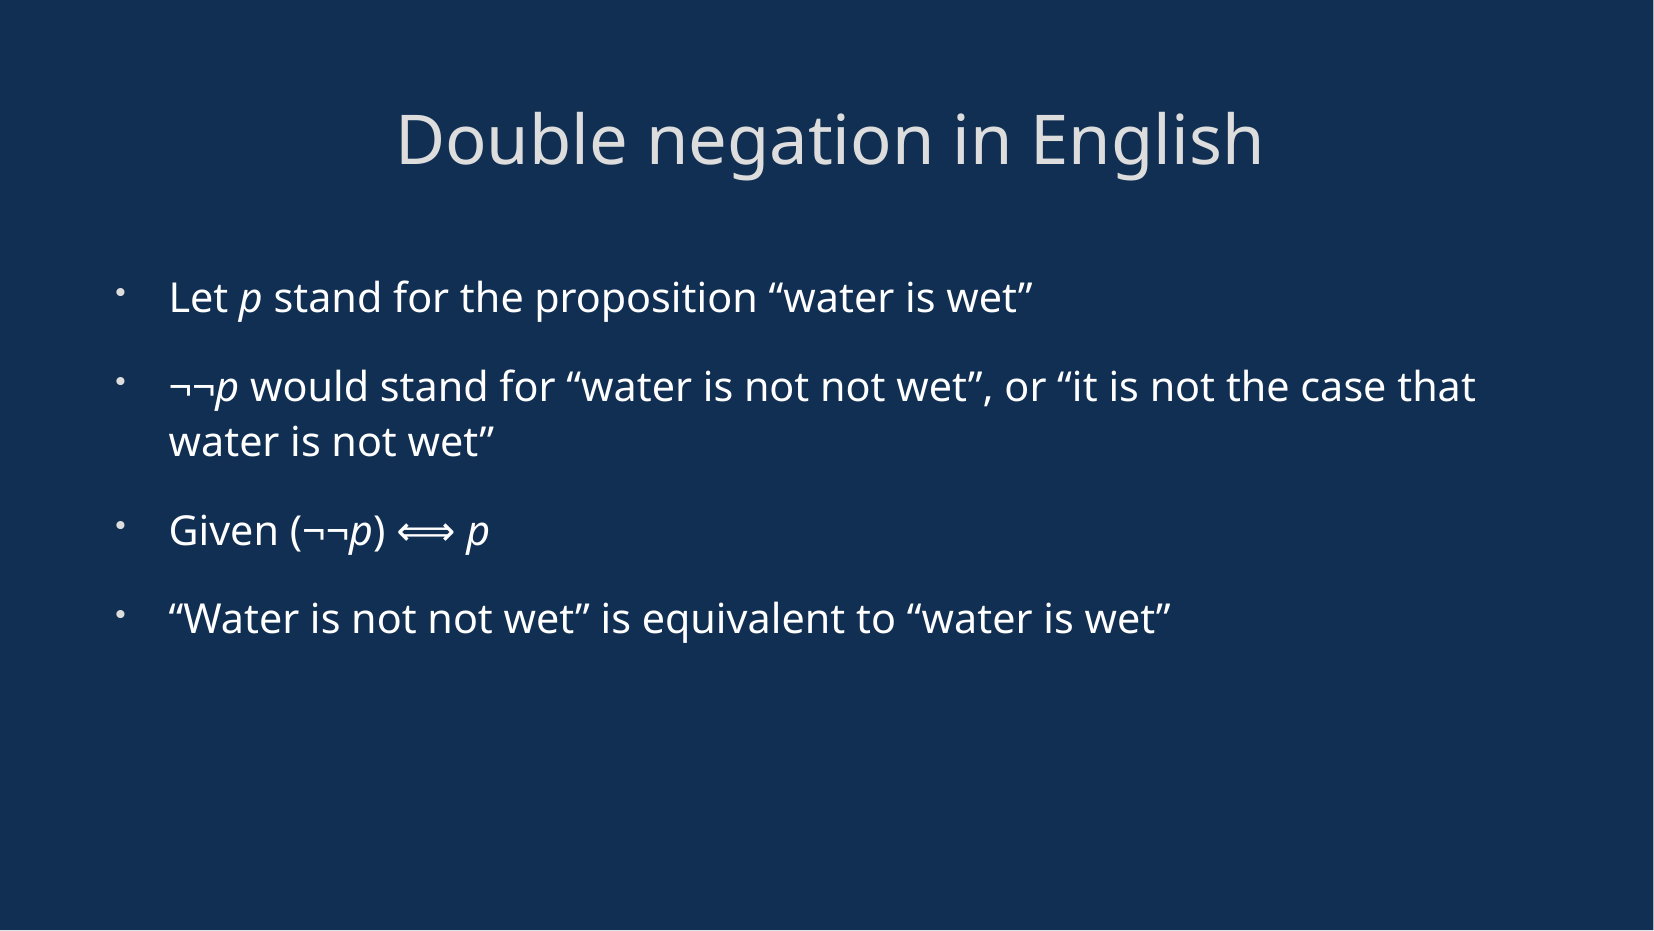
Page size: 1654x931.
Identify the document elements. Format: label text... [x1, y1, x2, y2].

list Let p stand for the proposition “water is wet” ¬¬p would stand for “water is not not wet”, or “it is not the case that water is not wet” Given (¬¬p) ⟺ p “Water is not not wet” is equivalent to “water is wet” [97, 268, 1563, 806]
title Double negation in English [97, 96, 1563, 180]
